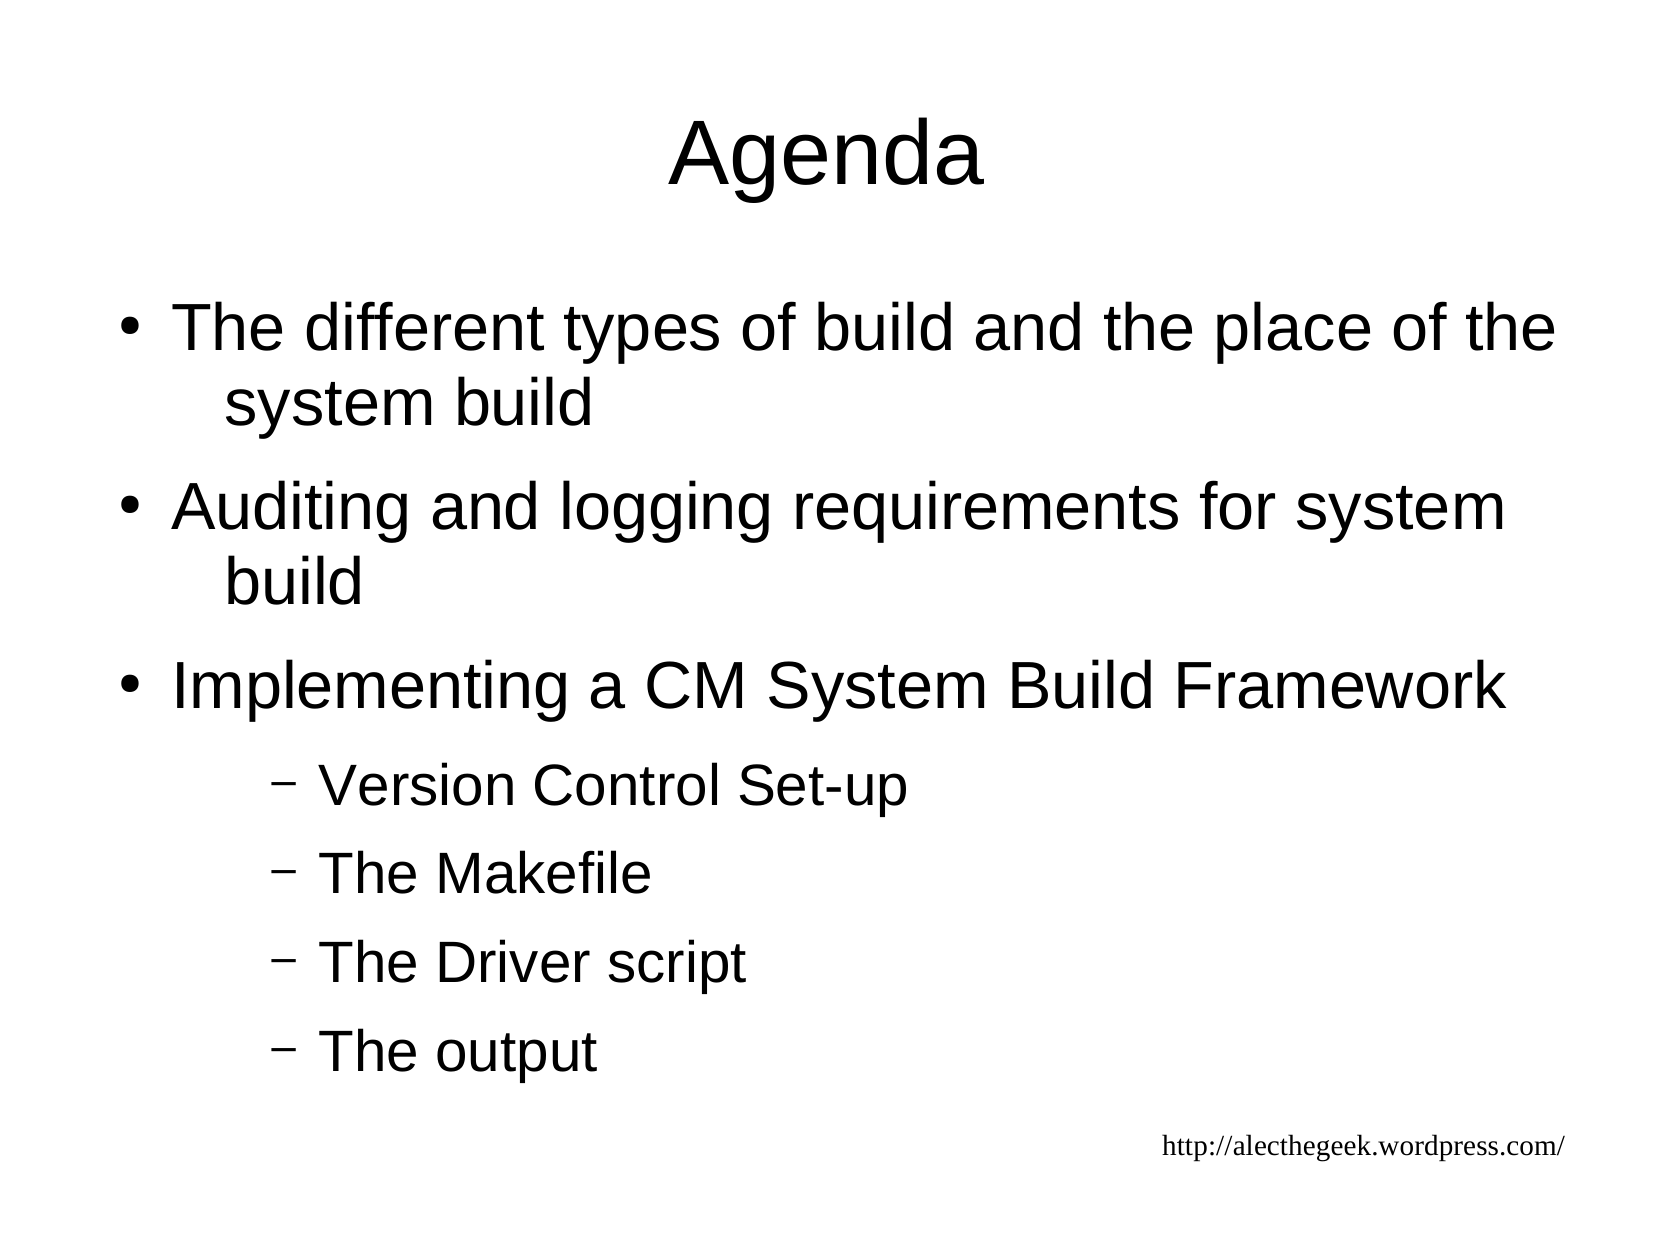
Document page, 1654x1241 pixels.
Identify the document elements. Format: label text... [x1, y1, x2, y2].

title Agenda [82, 49, 1571, 257]
list The different types of build and the place of the system build Auditing and logging requirements for system build Implementing a CM System Build Framework Version Control Set-up The Makefile The Driver script The output [82, 290, 1571, 1109]
